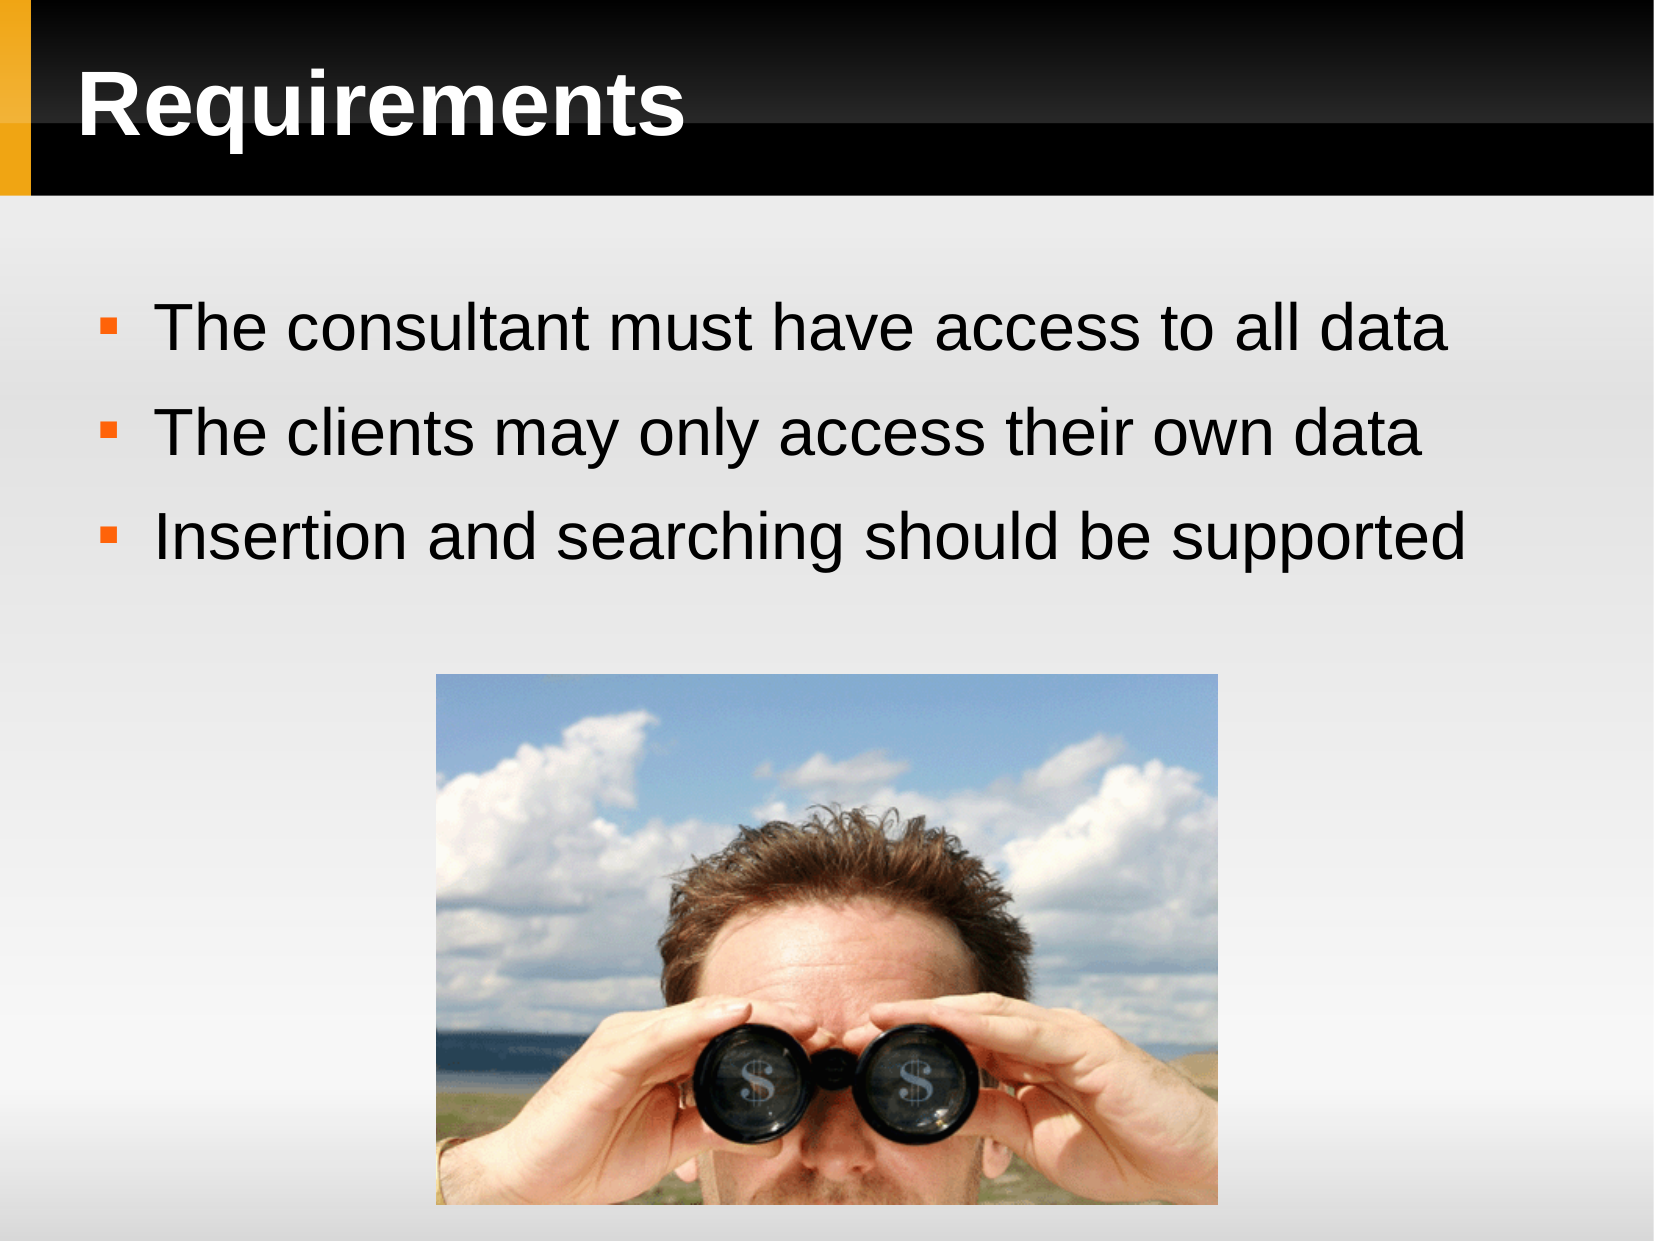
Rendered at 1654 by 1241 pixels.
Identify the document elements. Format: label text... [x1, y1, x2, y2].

title Requirements [76, 7, 1565, 200]
picture [0, 0, 1654, 1241]
list The consultant must have access to all data The clients may only access their own data Insertion and searching should be supported [82, 290, 1571, 1094]
